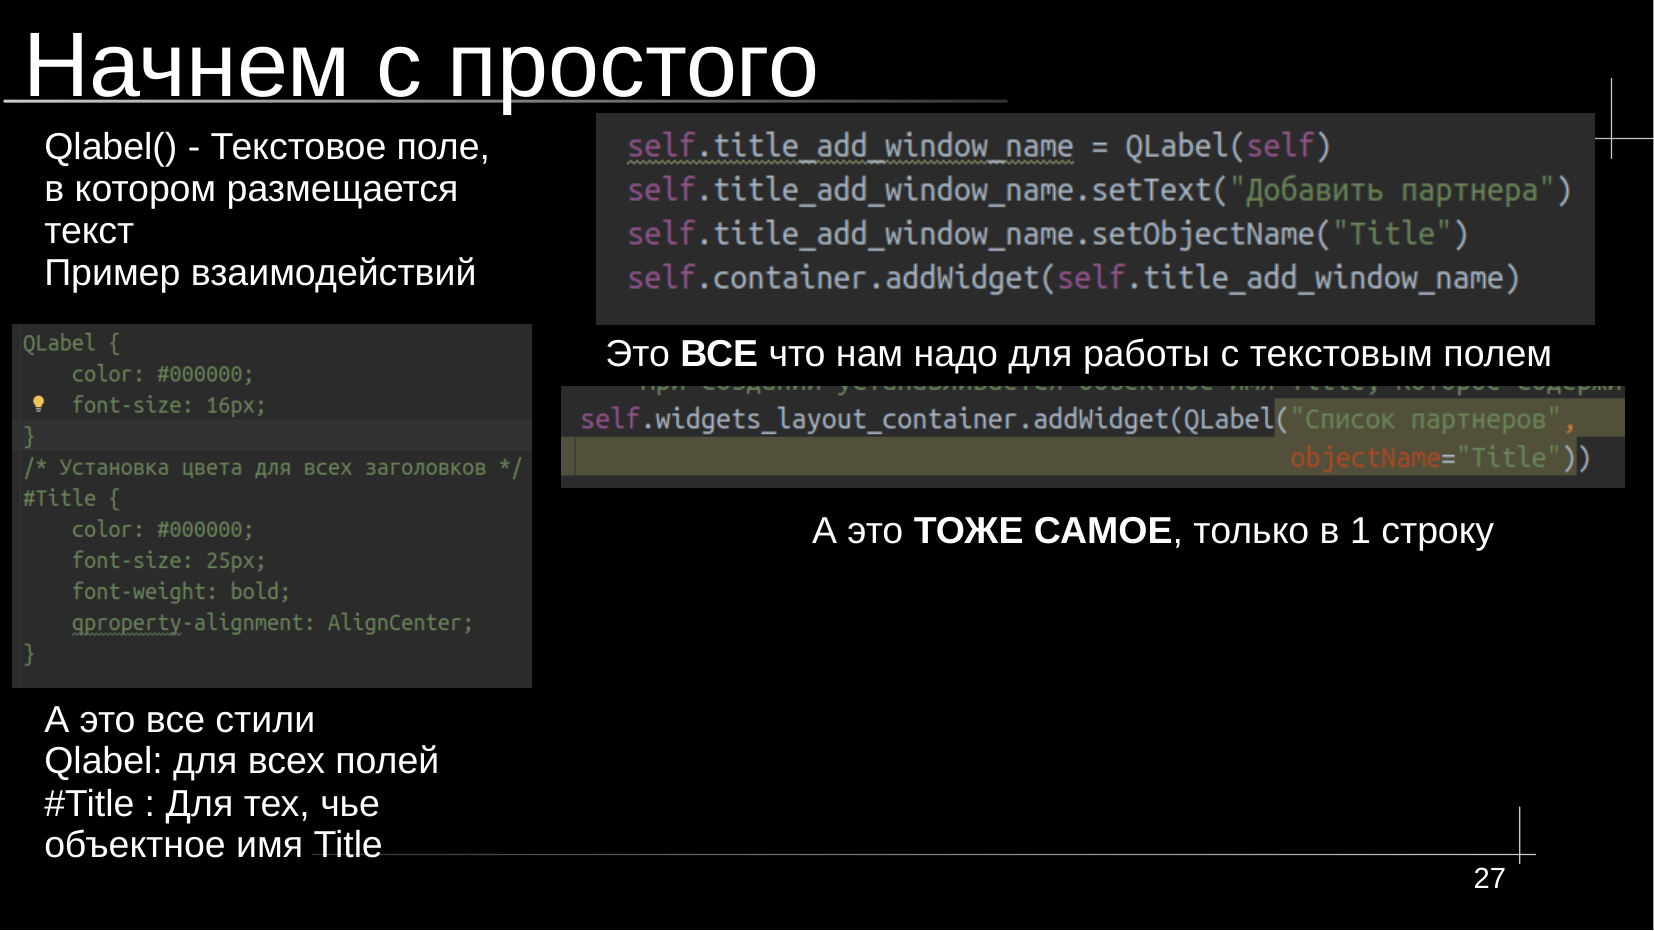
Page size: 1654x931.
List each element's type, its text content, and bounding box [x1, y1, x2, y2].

text_box А это ТОЖЕ САМОЕ, только в 1 строку [797, 501, 1565, 601]
text_box Это ВСЕ что нам надо для работы с текстовым полем [590, 324, 1595, 386]
picture [561, 386, 1625, 488]
title Начнем с простого [23, 11, 1589, 119]
picture [12, 324, 532, 688]
text_box Qlabel() - Текстовое поле, в котором размещается текст Пример взаимодействий [29, 118, 532, 301]
text_box А это все стили Qlabel: для всех полей #Title : Для тех, чье объектное имя Title [29, 690, 562, 916]
picture [596, 113, 1595, 324]
